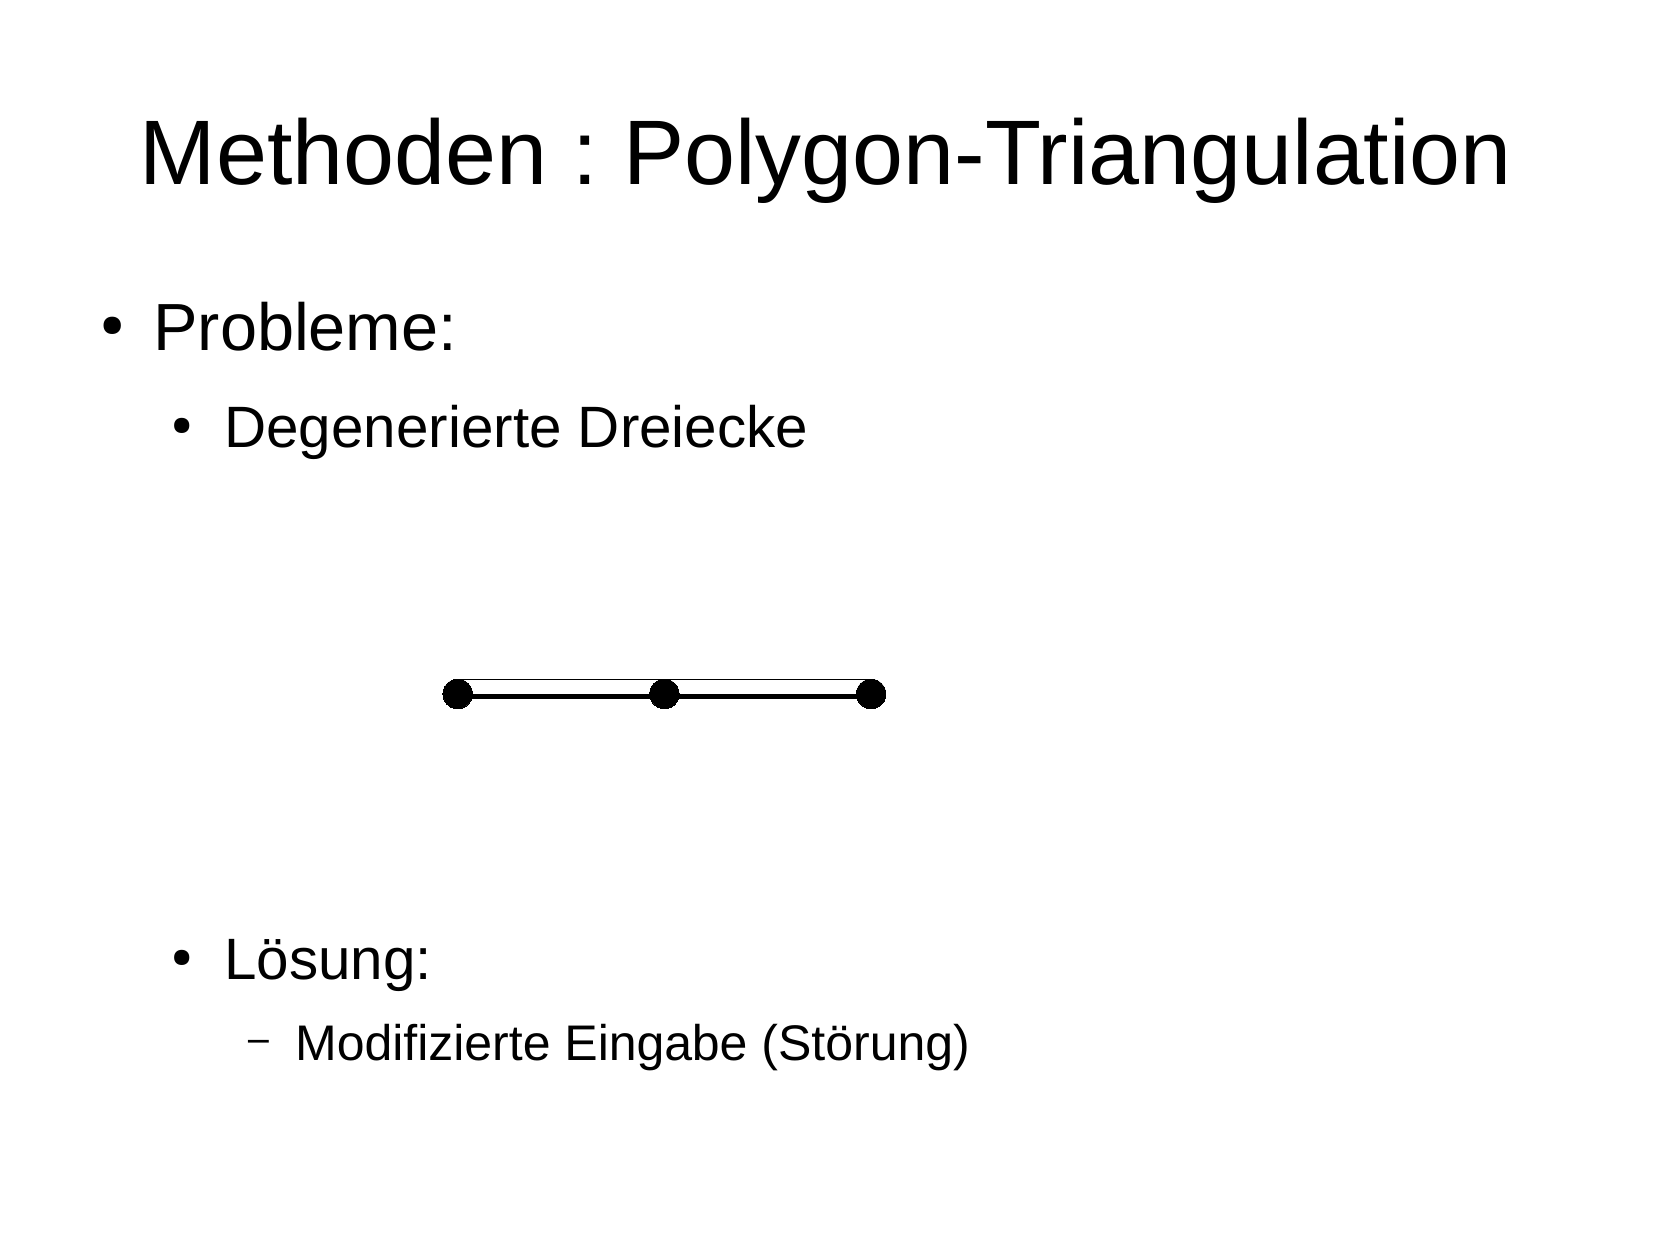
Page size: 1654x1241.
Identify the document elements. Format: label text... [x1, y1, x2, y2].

text_box [442, 679, 473, 709]
text_box [856, 679, 886, 709]
text_box [649, 680, 680, 694]
list Probleme: Degenerierte Dreiecke Lösung: Modifizierte Eingabe (Störung) [82, 290, 1571, 1109]
title Methoden : Polygon-Triangulation [82, 49, 1571, 257]
text_box [650, 699, 679, 709]
